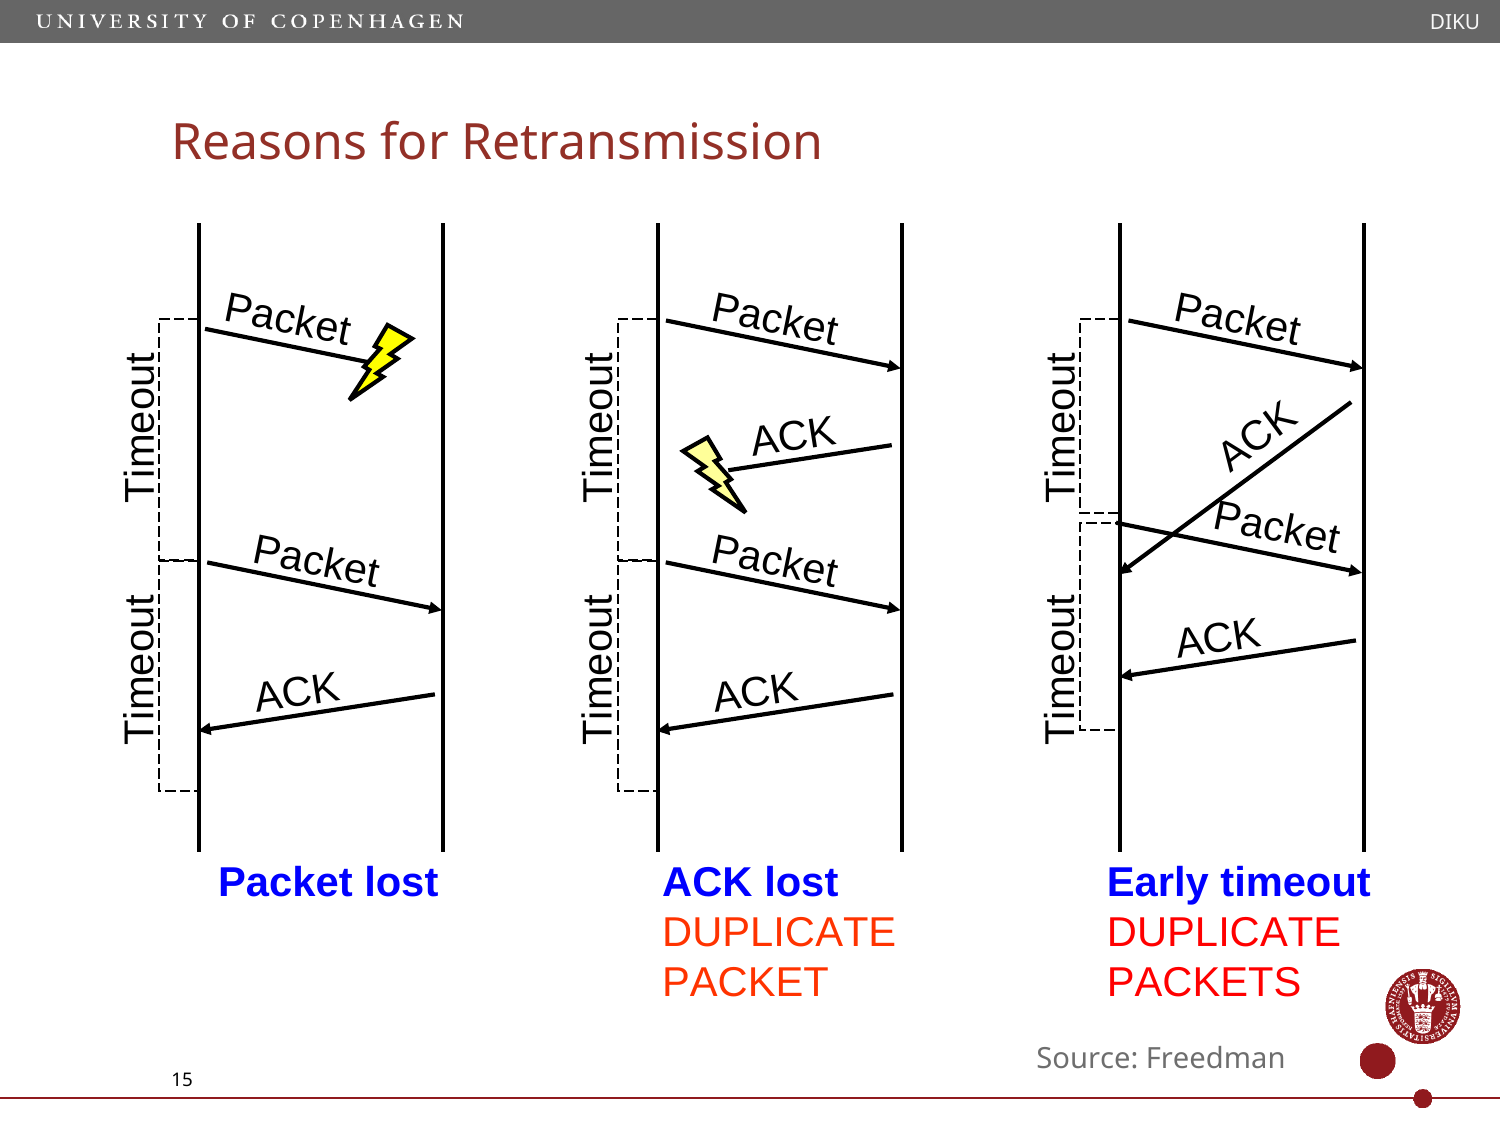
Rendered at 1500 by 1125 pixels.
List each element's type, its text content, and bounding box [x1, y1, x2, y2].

text_box Packet [1154, 268, 1322, 365]
text_box Source: Freedman [1021, 1031, 1341, 1083]
text_box Packet lost [203, 847, 454, 913]
text_box Packet [204, 268, 372, 365]
text_box Packet [691, 510, 860, 607]
text_box Timeout [1025, 319, 1091, 519]
text_box ACK [234, 648, 359, 732]
text_box Packet [233, 510, 401, 607]
text_box [349, 324, 412, 401]
text_box Timeout [1024, 561, 1091, 761]
text_box Early timeout DUPLICATE PACKETS [1092, 847, 1387, 1013]
text_box [683, 437, 746, 513]
text_box Timeout [562, 561, 628, 761]
picture [0, 910, 1500, 1122]
text_box Packet [1193, 477, 1361, 573]
title Reasons for Retransmission [171, 75, 1329, 171]
text_box <number> [171, 1067, 522, 1092]
text_box ACK [730, 392, 855, 475]
text_box ACK lost DUPLICATE PACKET [647, 847, 923, 1013]
text_box ACK [692, 648, 818, 732]
text_box Packet [691, 268, 860, 365]
text_box ACK [1189, 373, 1322, 484]
text_box DIKU [469, 0, 1495, 43]
text_box Timeout [103, 561, 170, 761]
text_box ACK [1155, 594, 1280, 678]
text_box Timeout [104, 318, 170, 519]
text_box Timeout [562, 319, 629, 519]
